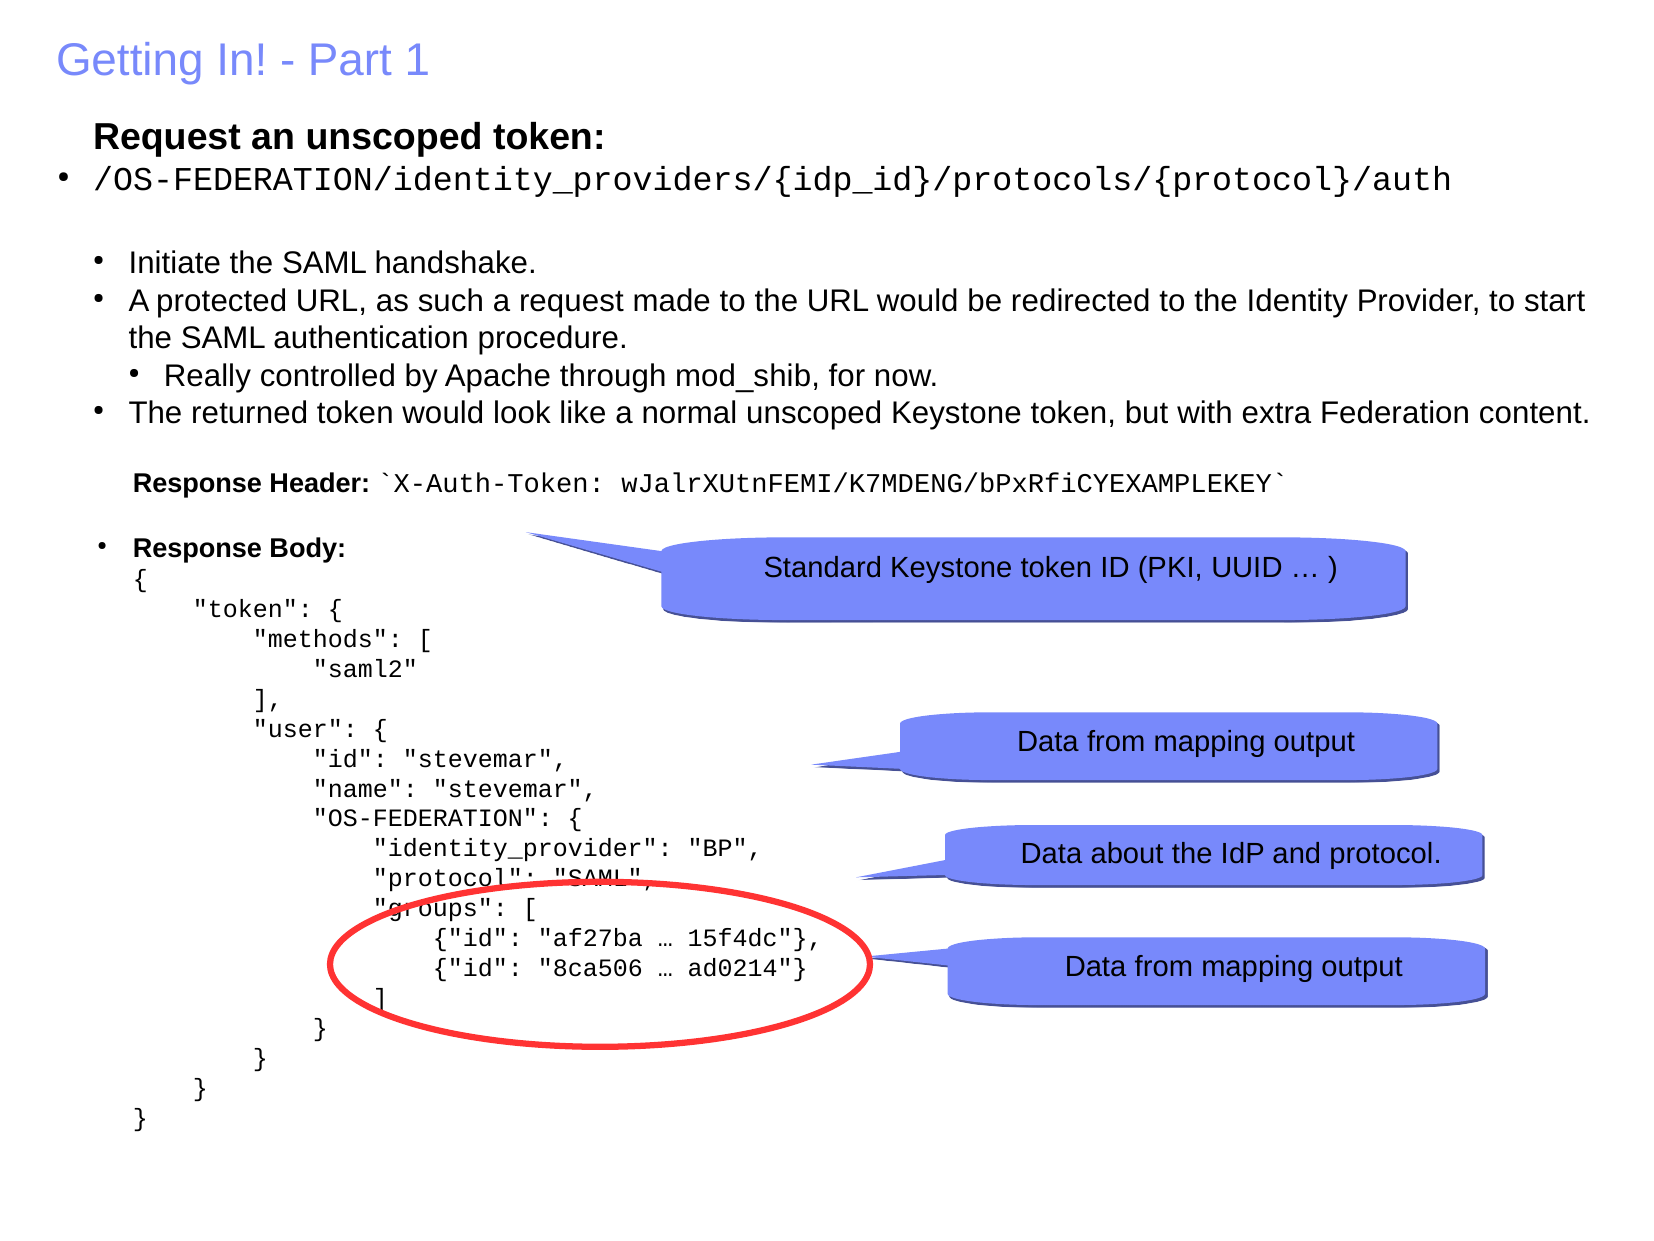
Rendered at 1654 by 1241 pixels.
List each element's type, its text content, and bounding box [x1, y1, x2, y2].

text_box Initiate the SAML handshake. A protected URL, as such a request made to the URL would be redirected to the Identity Provider, to start the SAML authentication procedure. Really controlled by Apache through mod_shib, for now. The returned token would look like a normal unscoped Keystone token, but with extra Federation content. [42, 235, 1613, 438]
text_box Data about the IdP and protocol. [856, 825, 1483, 886]
text_box Standard Keystone token ID (PKI, UUID … ) [525, 532, 1406, 621]
text_box Data from mapping output [811, 712, 1438, 781]
text_box Response Header: `X-Auth-Token: wJalrXUtnFEMI/K7MDENG/bPxRfiCYEXAMPLEKEY` Response Body: { "token": { "methods": [ "saml2" ], "user": { "id": "stevemar", "name": "stevemar", "OS-FEDERATION": { "identity_provider": "BP", "protocol": "SAML", "groups": [ {"id": "af27ba … 15f4dc"}, {"id": "8ca506 … ad0214"} ] } } } } [82, 457, 1602, 1140]
text_box Request an unscoped token: /OS-FEDERATION/identity_providers/{idp_id}/protocols/{protocol}/auth [42, 104, 1613, 206]
text_box Getting In! - Part 1 [41, 28, 1613, 101]
text_box Data from mapping output [872, 937, 1486, 1006]
